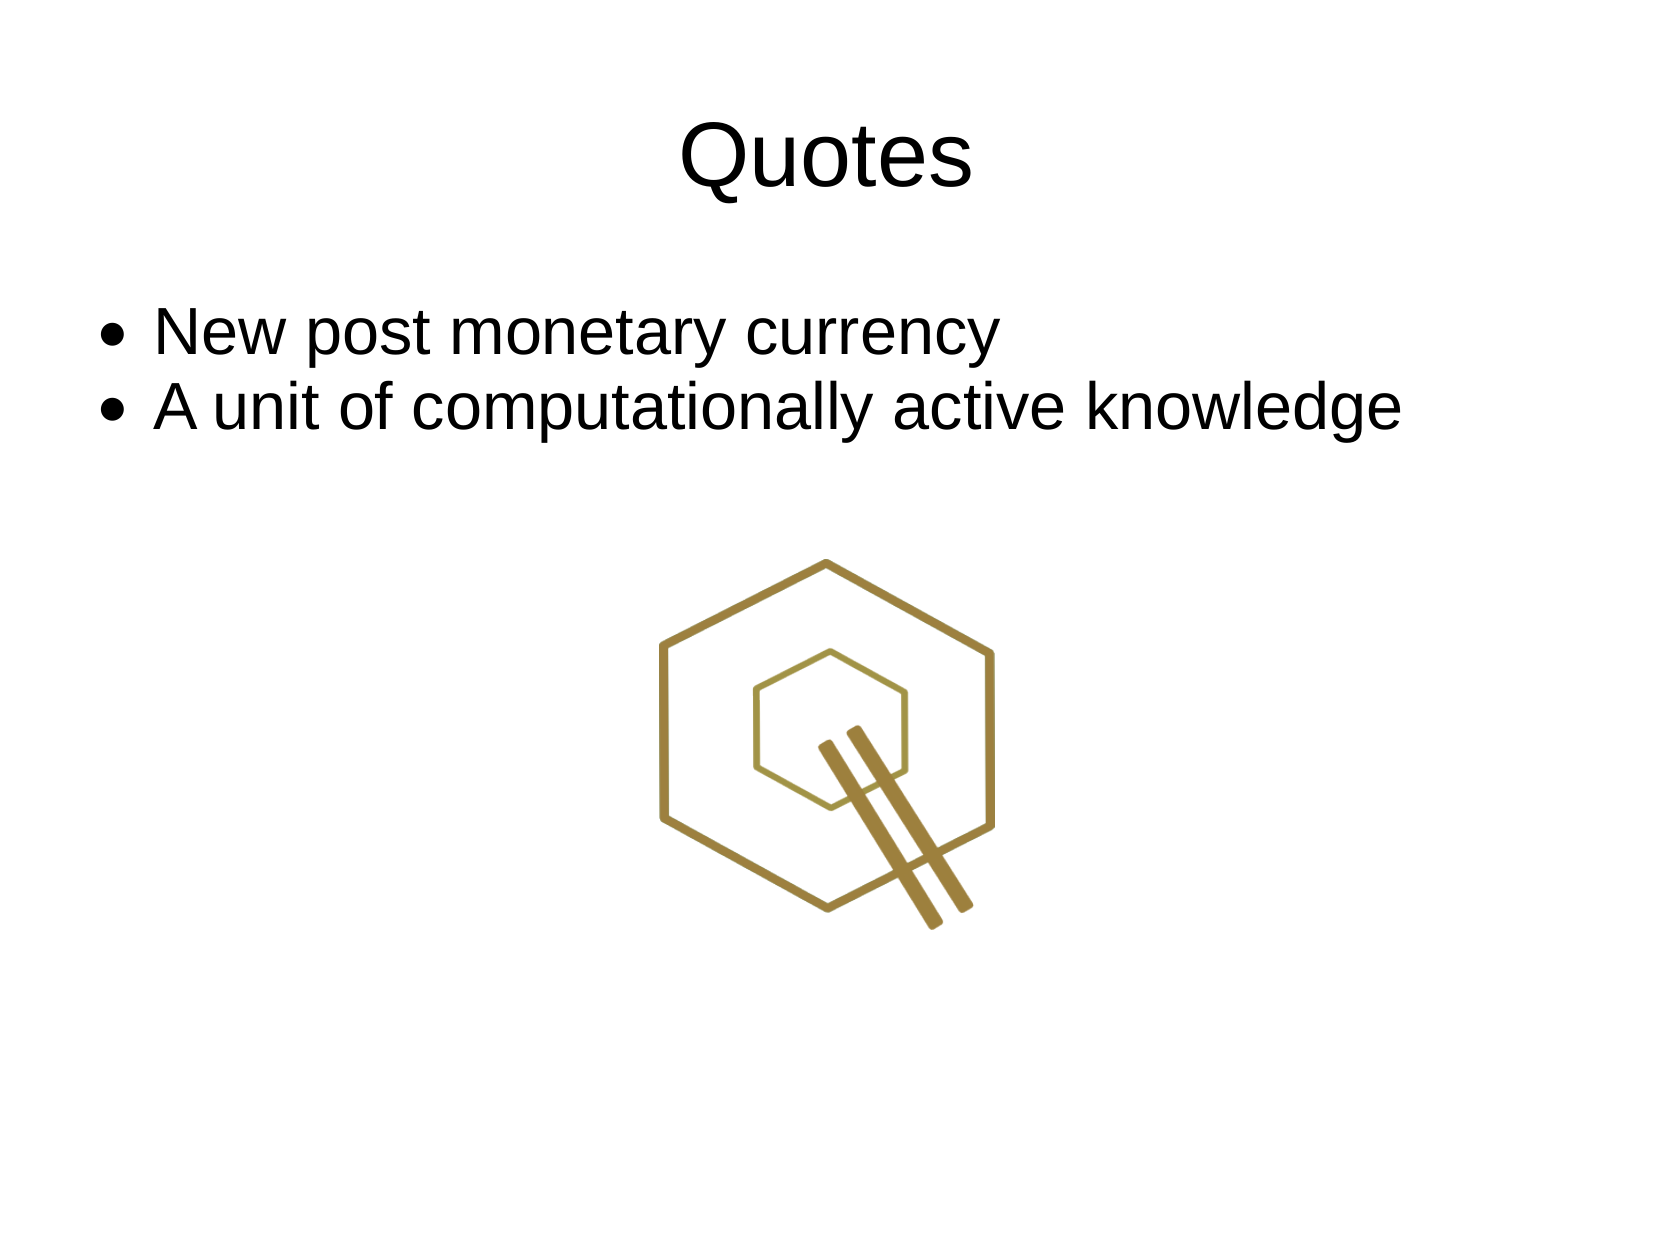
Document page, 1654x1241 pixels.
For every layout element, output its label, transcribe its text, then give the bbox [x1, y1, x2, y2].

picture [659, 559, 995, 930]
title Quotes [82, 49, 1571, 257]
list New post monetary currency A unit of computationally active knowledge [82, 290, 1571, 1010]
